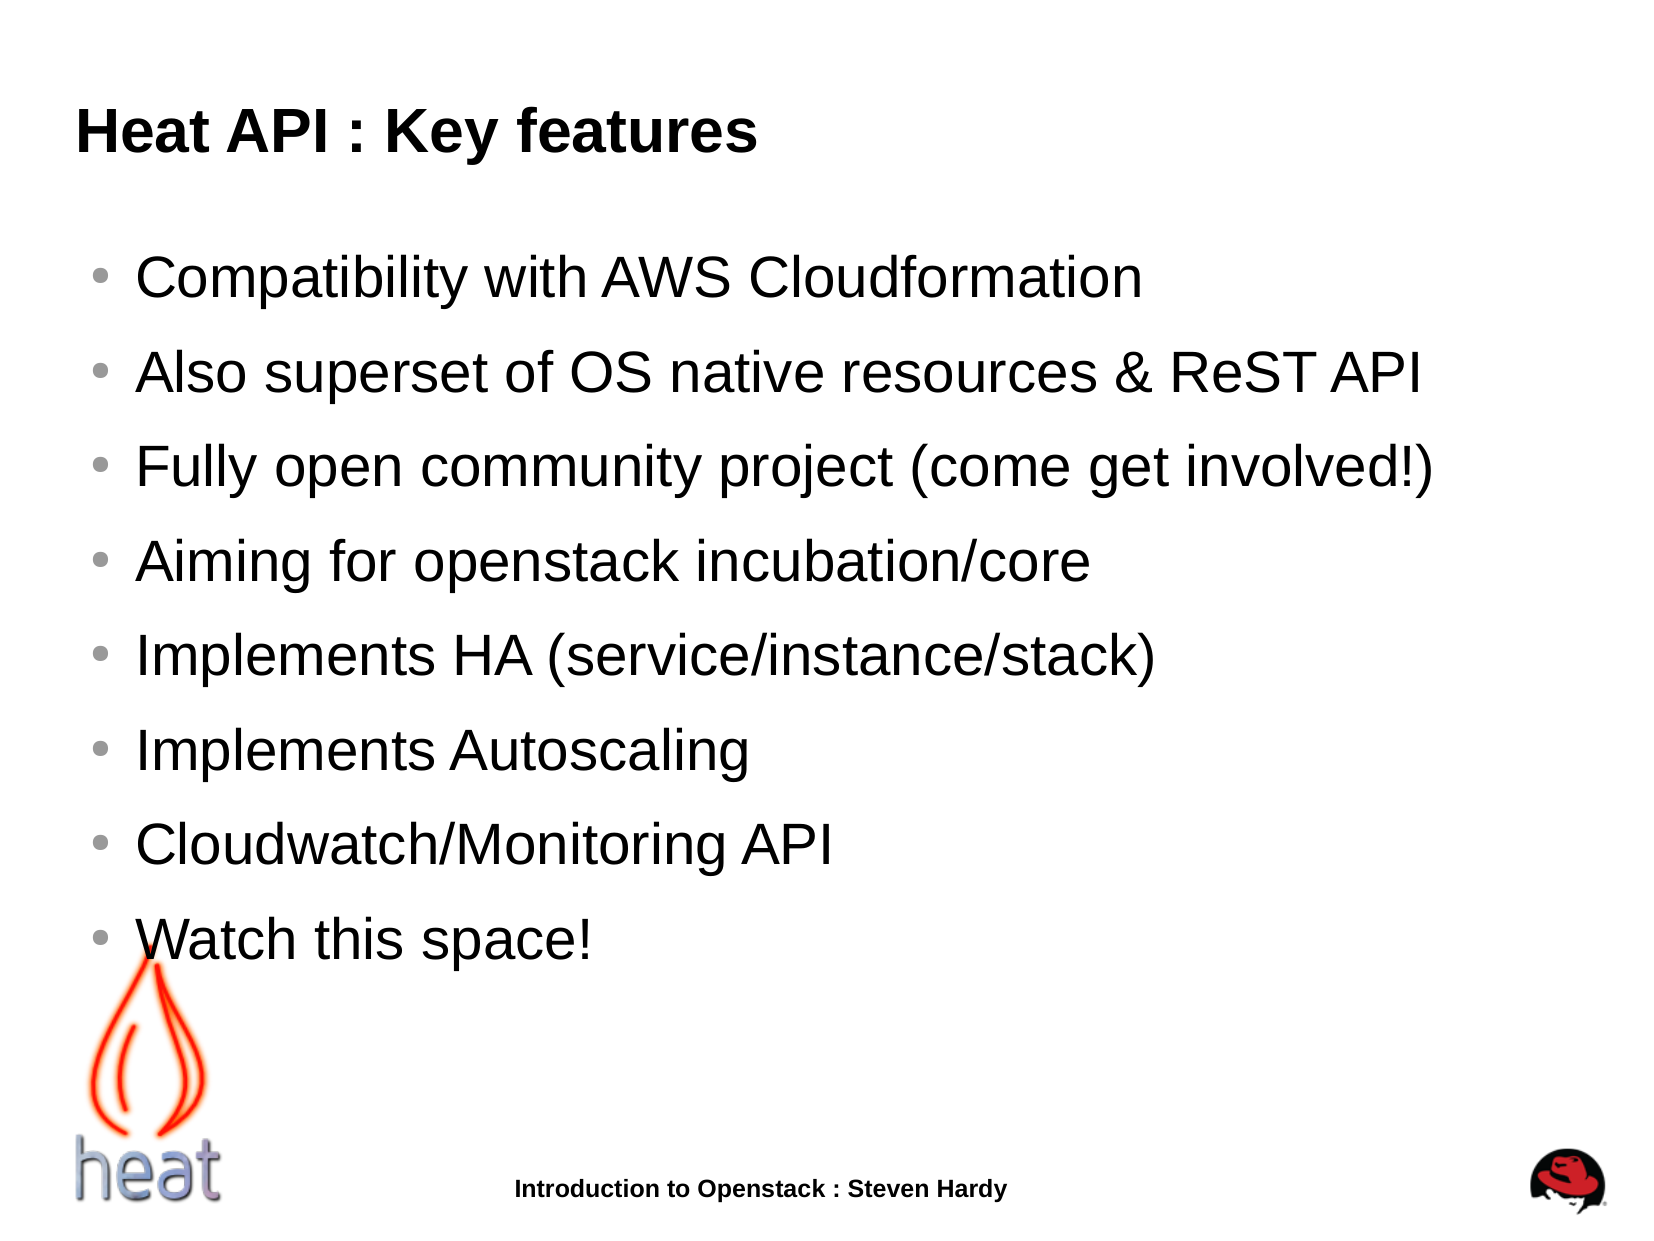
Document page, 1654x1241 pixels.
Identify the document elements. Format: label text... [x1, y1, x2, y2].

list Compatibility with AWS Cloudformation Also superset of OS native resources & ReST API Fully open community project (come get involved!) Aiming for openstack incubation/core Implements HA (service/instance/stack) Implements Autoscaling Cloudwatch/Monitoring API Watch this space! [75, 244, 1564, 972]
picture [75, 972, 223, 1204]
picture [1529, 1146, 1613, 1224]
title Heat API : Key features [75, 37, 1564, 226]
